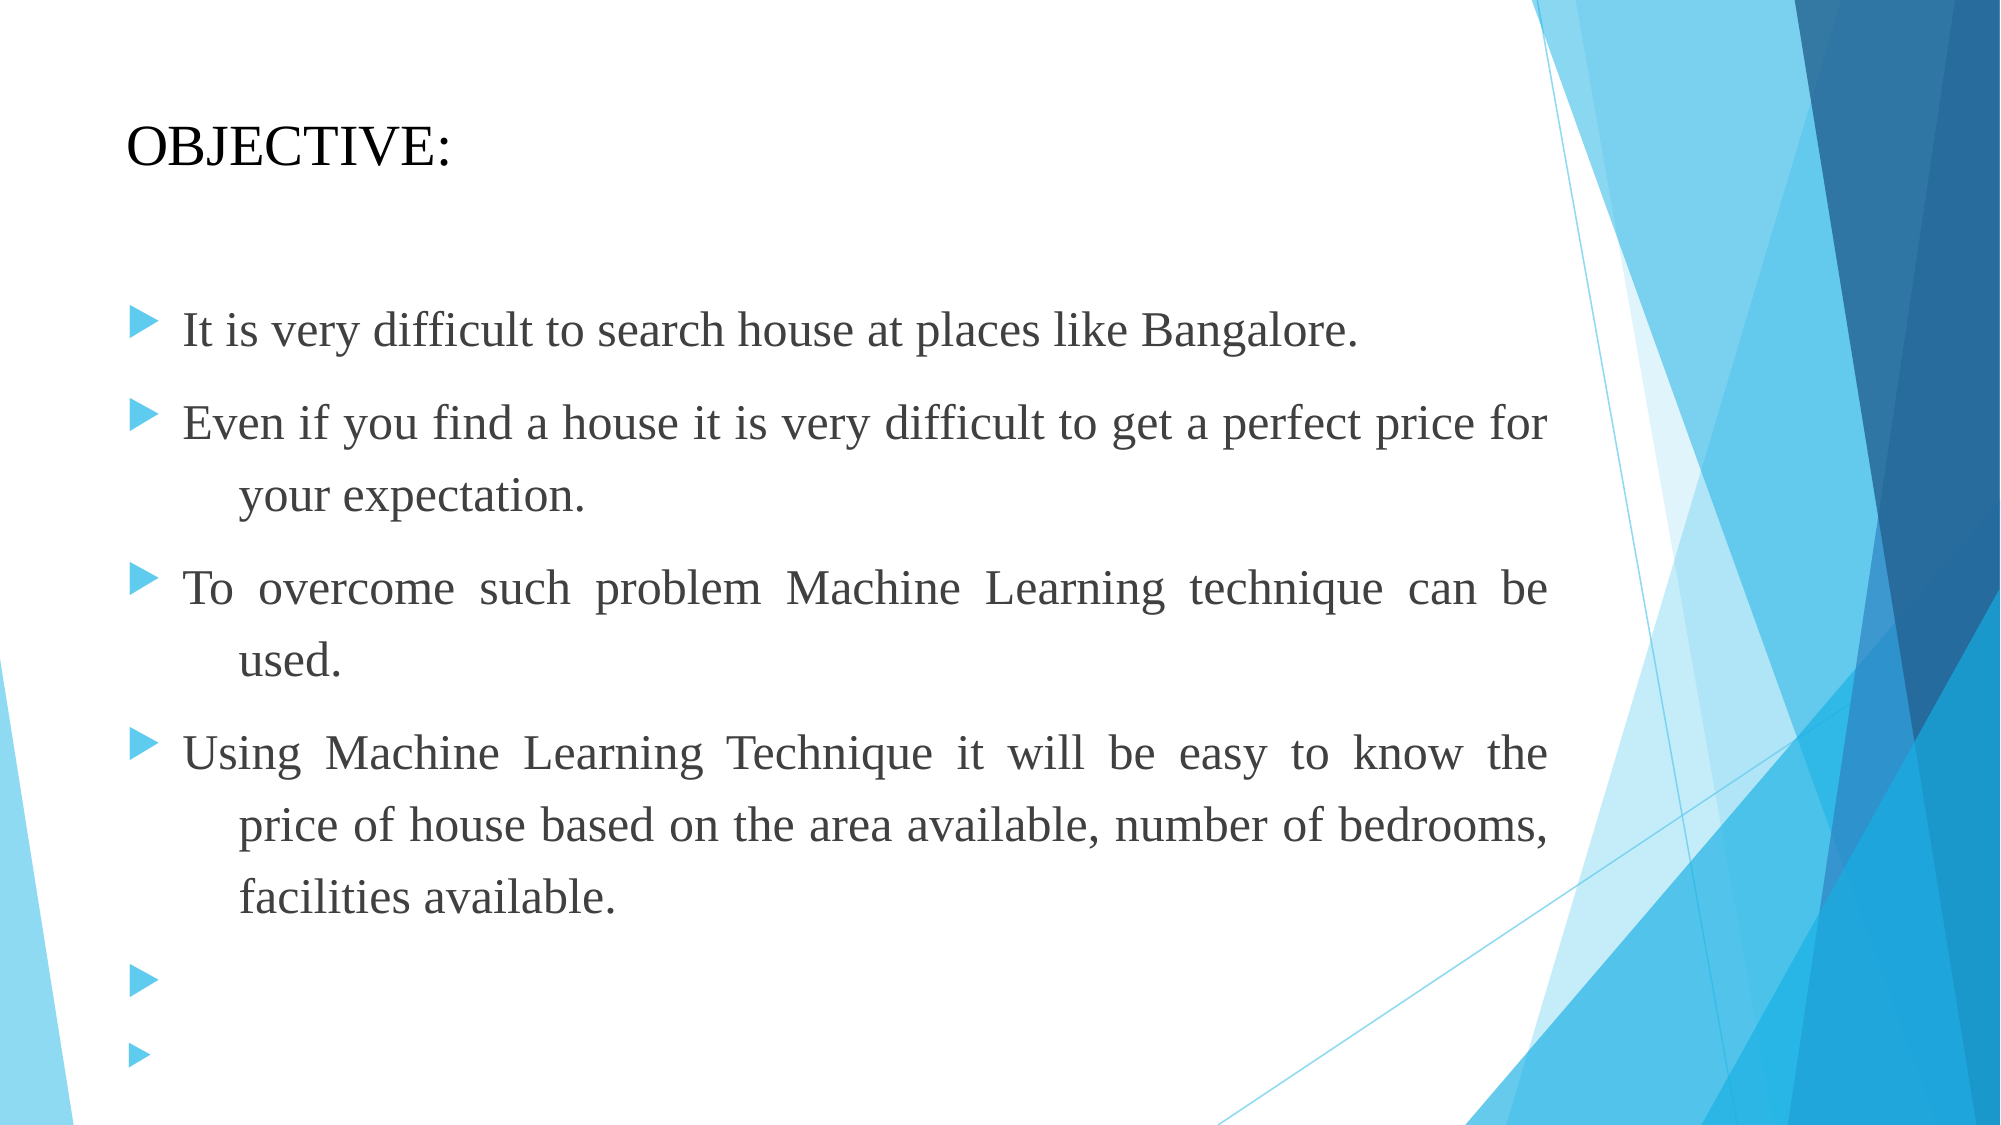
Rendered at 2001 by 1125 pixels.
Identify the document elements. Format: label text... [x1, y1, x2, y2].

title OBJECTIVE: [111, 99, 1522, 277]
list It is very difficult to search house at places like Bangalore. Even if you find a house it is very difficult to get a perfect price for your expectation. To overcome such problem Machine Learning technique can be used. Using Machine Learning Technique it will be easy to know the price of house based on the area available, number of bedrooms, facilities available. [111, 277, 1565, 1125]
